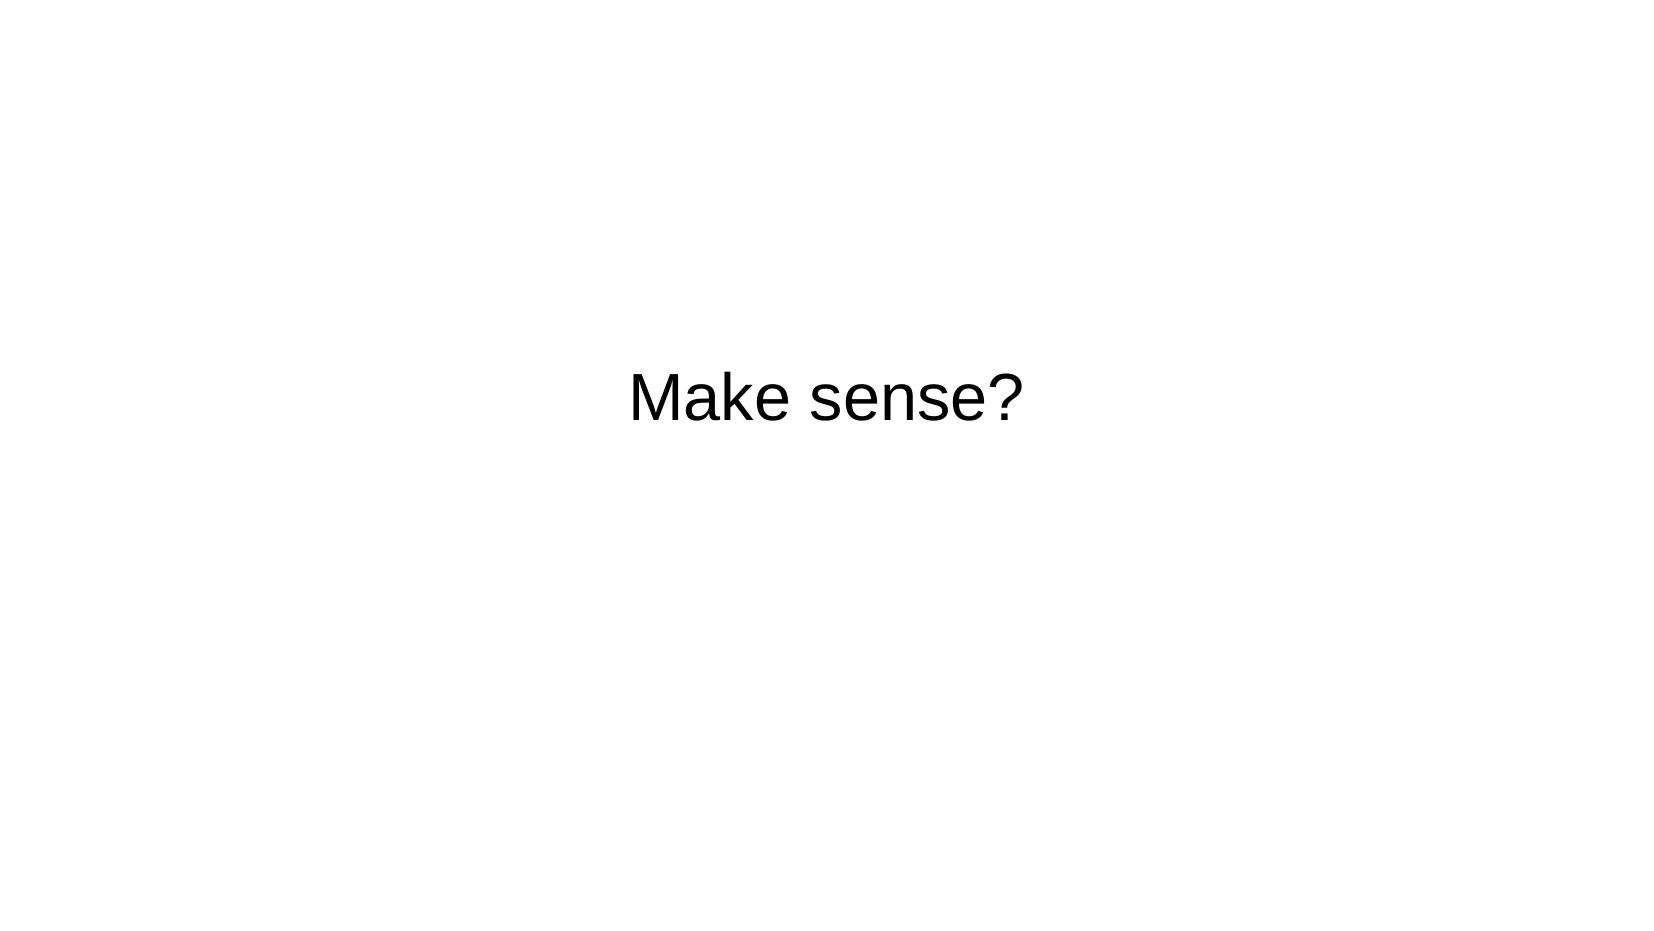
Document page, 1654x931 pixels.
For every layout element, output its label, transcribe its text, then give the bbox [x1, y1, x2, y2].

subtitle Make sense? [82, 37, 1571, 757]
